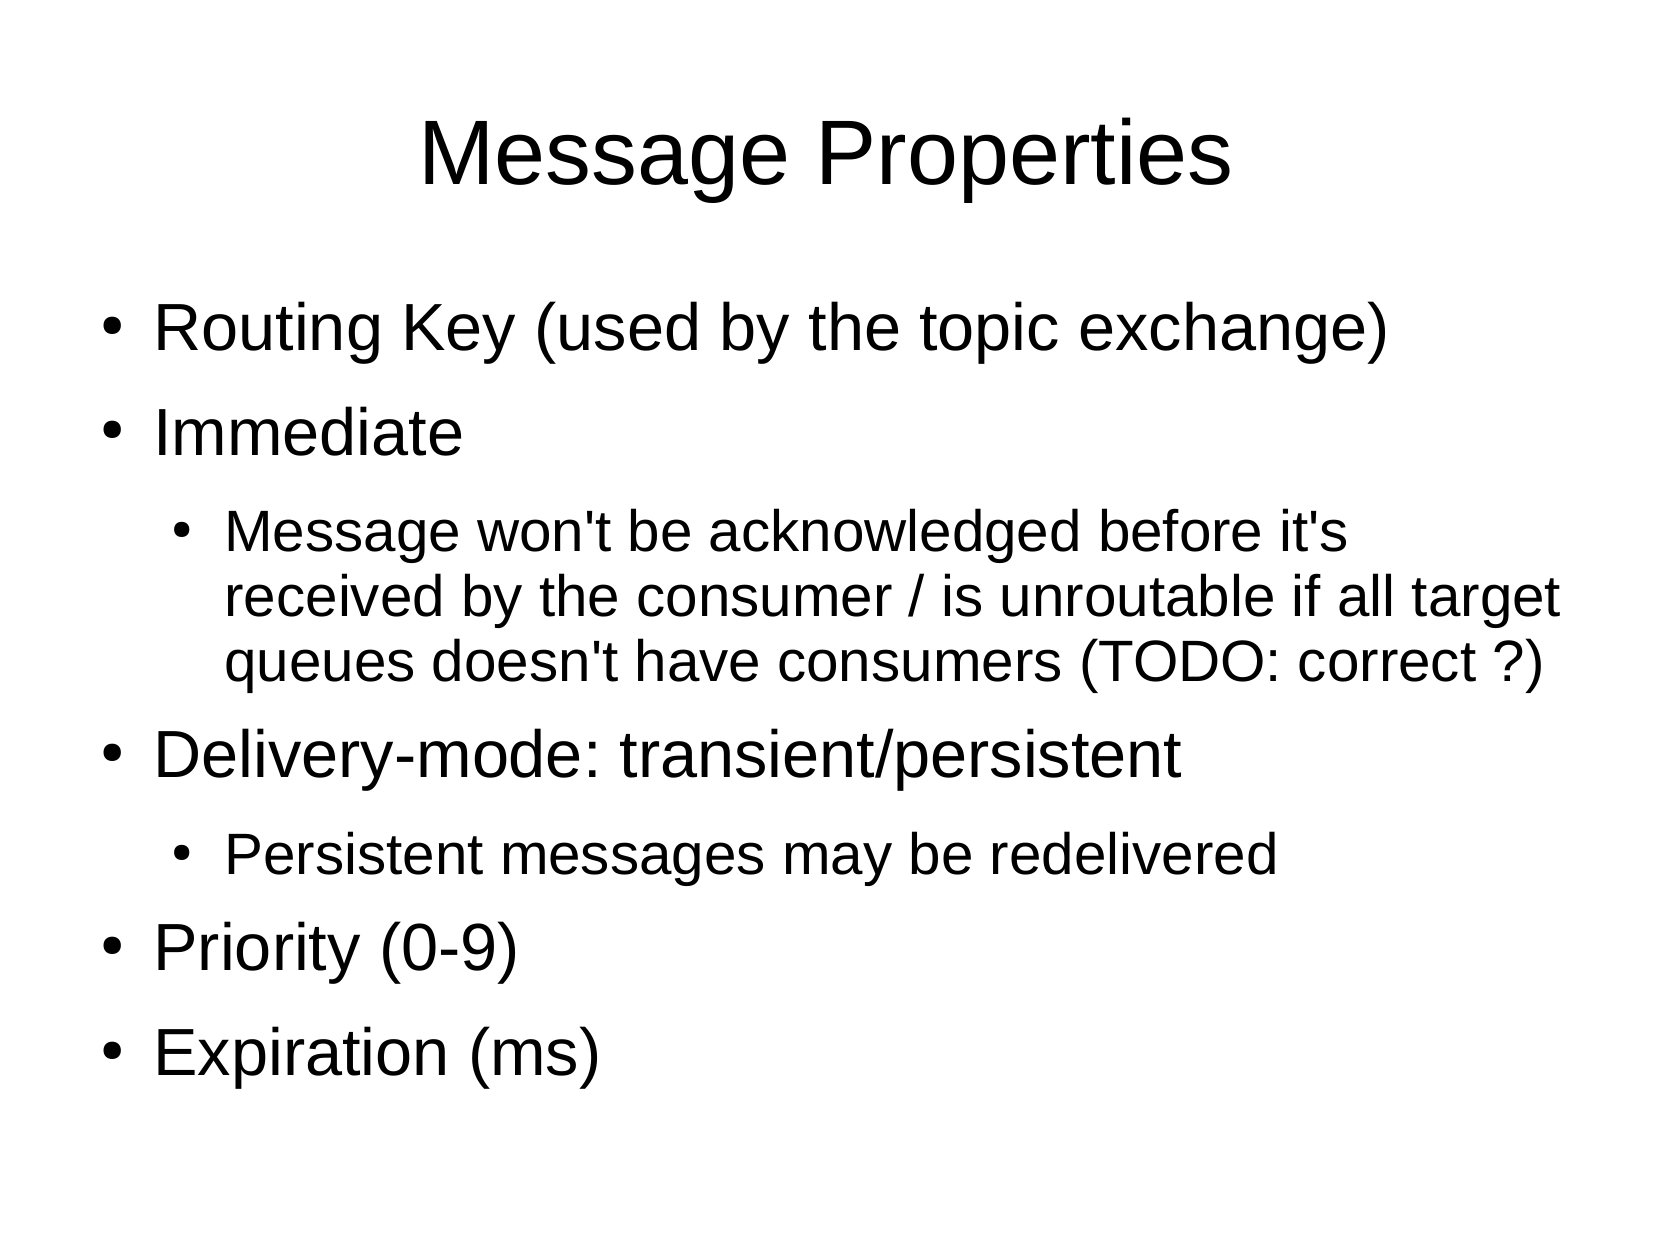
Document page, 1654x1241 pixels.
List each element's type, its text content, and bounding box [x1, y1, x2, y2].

title Message Properties [82, 49, 1571, 257]
list Routing Key (used by the topic exchange) Immediate Message won't be acknowledged before it's received by the consumer / is unroutable if all target queues doesn't have consumers (TODO: correct ?) Delivery-mode: transient/persistent Persistent messages may be redelivered Priority (0-9) Expiration (ms) [82, 290, 1571, 1109]
